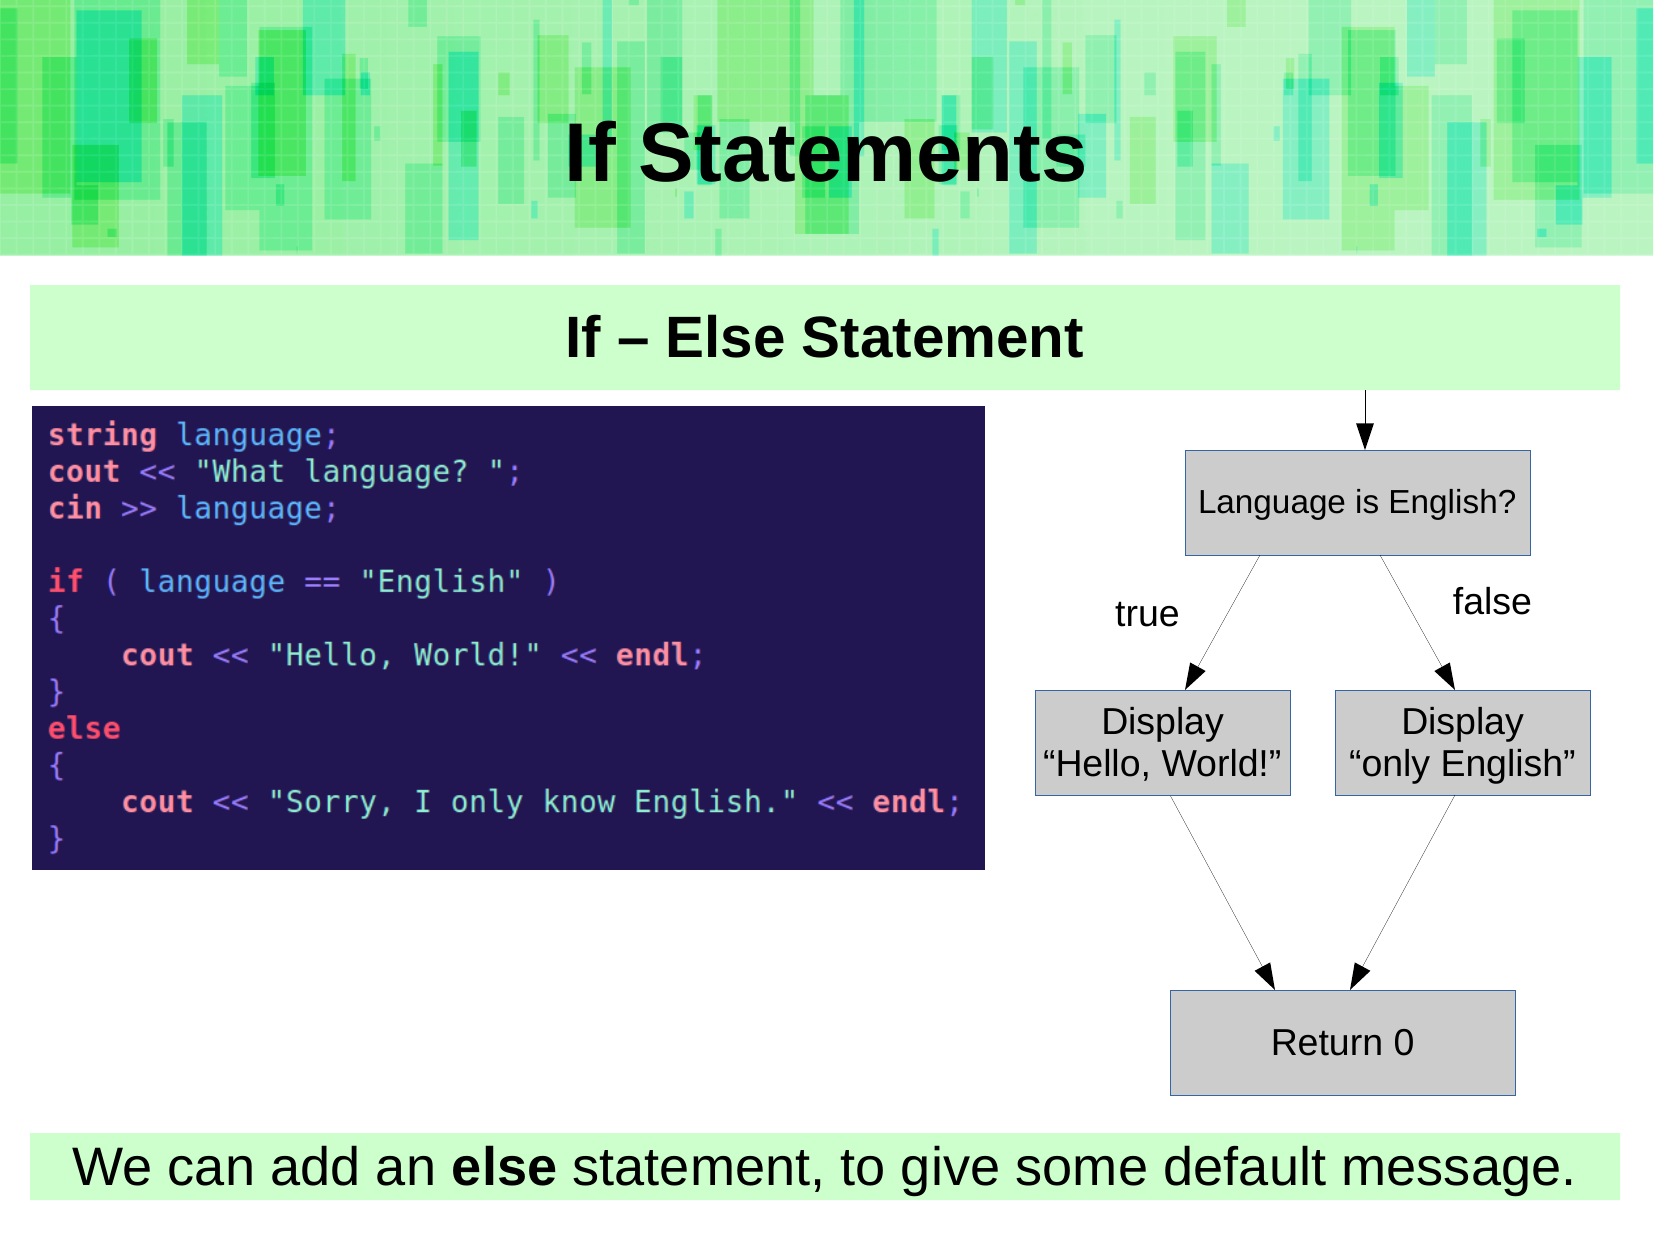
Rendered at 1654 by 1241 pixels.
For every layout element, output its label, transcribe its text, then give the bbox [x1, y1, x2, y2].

text_box Return 0 [1170, 990, 1516, 1096]
text_box true [1065, 585, 1231, 642]
picture [0, 0, 1654, 1241]
title If Statements [82, 49, 1571, 257]
text_box Display “only English” [1335, 690, 1591, 796]
text_box If – Else Statement [30, 285, 1621, 391]
text_box Language is English? [1185, 450, 1531, 556]
text_box false [1410, 573, 1576, 631]
text_box We can add an else statement, to give some default message. [30, 1133, 1621, 1201]
text_box Display “Hello, World!” [1035, 690, 1291, 796]
